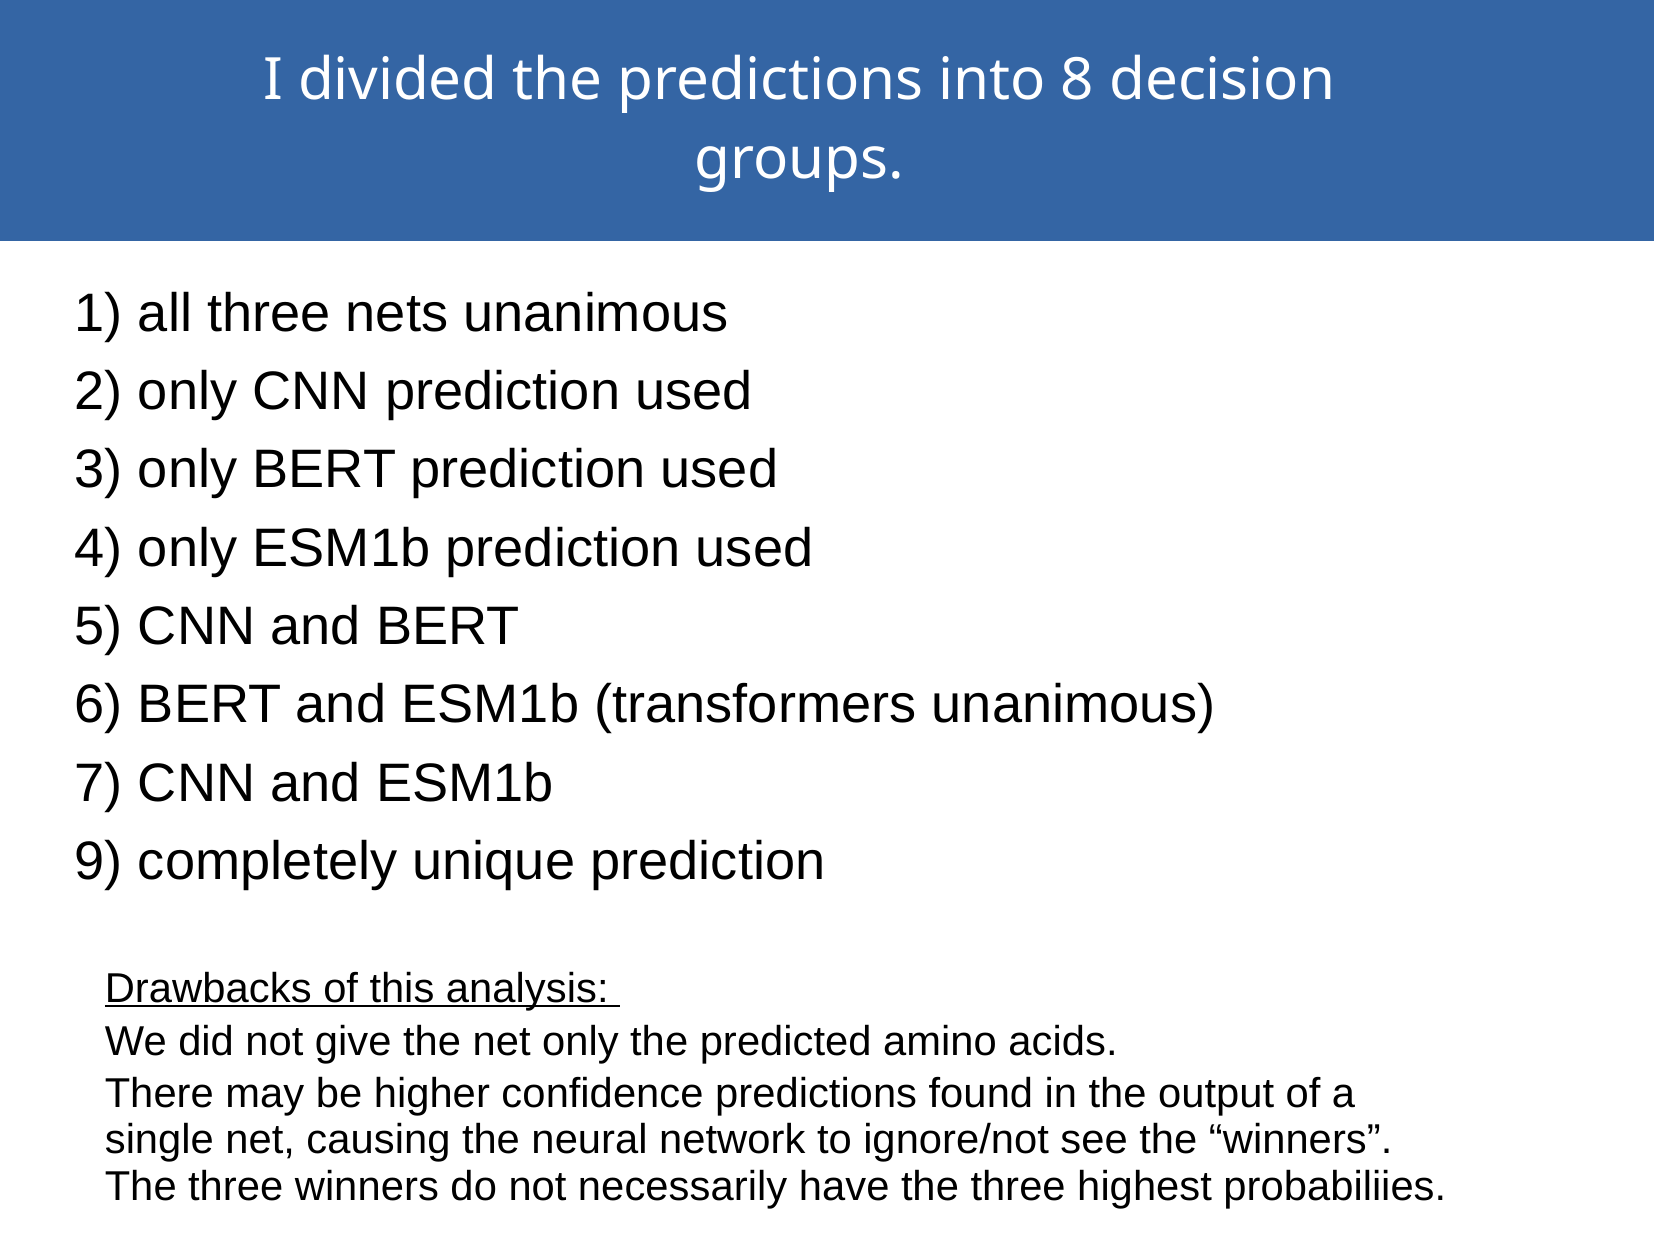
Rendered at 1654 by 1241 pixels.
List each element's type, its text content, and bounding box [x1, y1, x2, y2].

text_box Drawbacks of this analysis: We did not give the net only the predicted amino acids. There may be higher confidence predictions found in the output of a single net, causing the neural network to ignore/not see the “winners”. The three winners do not necessarily have the three highest probabiliies. [90, 957, 1471, 1217]
text_box I divided the predictions into 8 decision groups. [188, 30, 1411, 185]
text_box [0, 0, 1654, 241]
text_box 1) all three nets unanimous 2) only CNN prediction used 3) only BERT prediction used 4) only ESM1b prediction used 5) CNN and BERT 6) BERT and ESM1b (transformers unanimous) 7) CNN and ESM1b 9) completely unique prediction [60, 275, 1531, 899]
